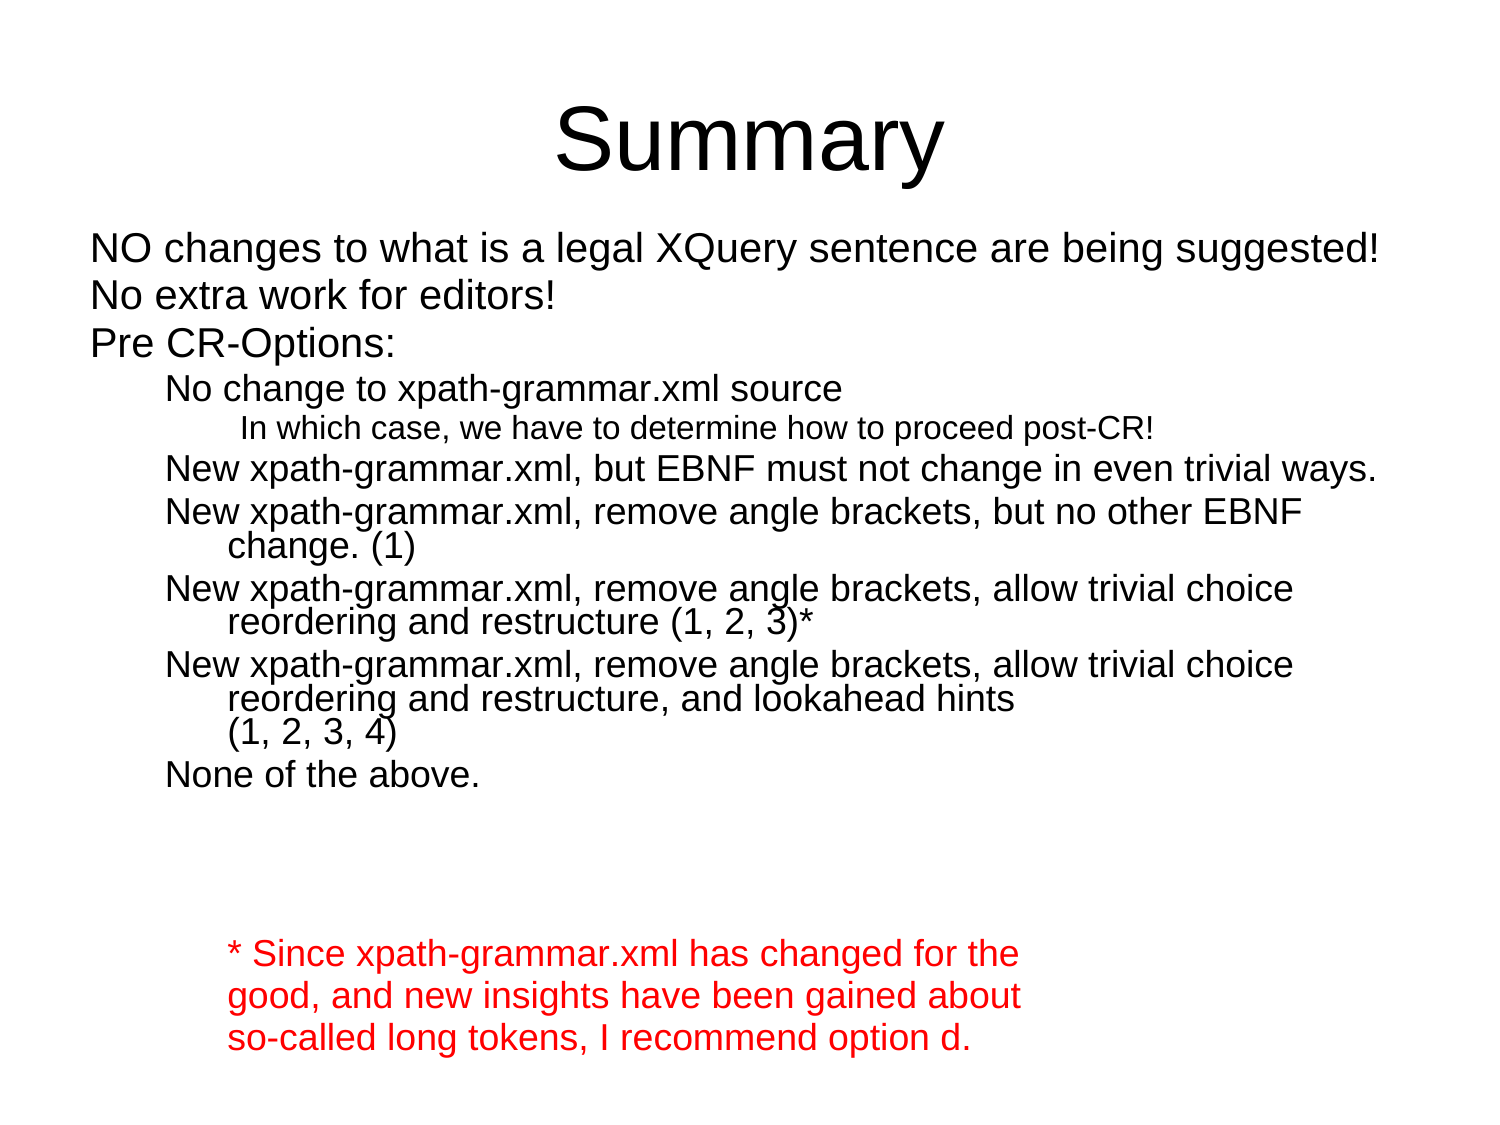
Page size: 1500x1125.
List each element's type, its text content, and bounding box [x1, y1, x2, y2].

list NO changes to what is a legal XQuery sentence are being suggested! No extra work for editors! Pre CR-Options: No change to xpath-grammar.xml source In which case, we have to determine how to proceed post-CR! New xpath-grammar.xml, but EBNF must not change in even trivial ways. New xpath-grammar.xml, remove angle brackets, but no other EBNF change. (1) New xpath-grammar.xml, remove angle brackets, allow trivial choice reordering and restructure (1, 2, 3)* New xpath-grammar.xml, remove angle brackets, allow trivial choice reordering and restructure, and lookahead hints (1, 2, 3, 4) None of the above. [75, 224, 1426, 1043]
title Summary [75, 45, 1426, 224]
text_box * Since xpath-grammar.xml has changed for the good, and new insights have been gained about so-called long tokens, I recommend option d. [212, 924, 1063, 1067]
